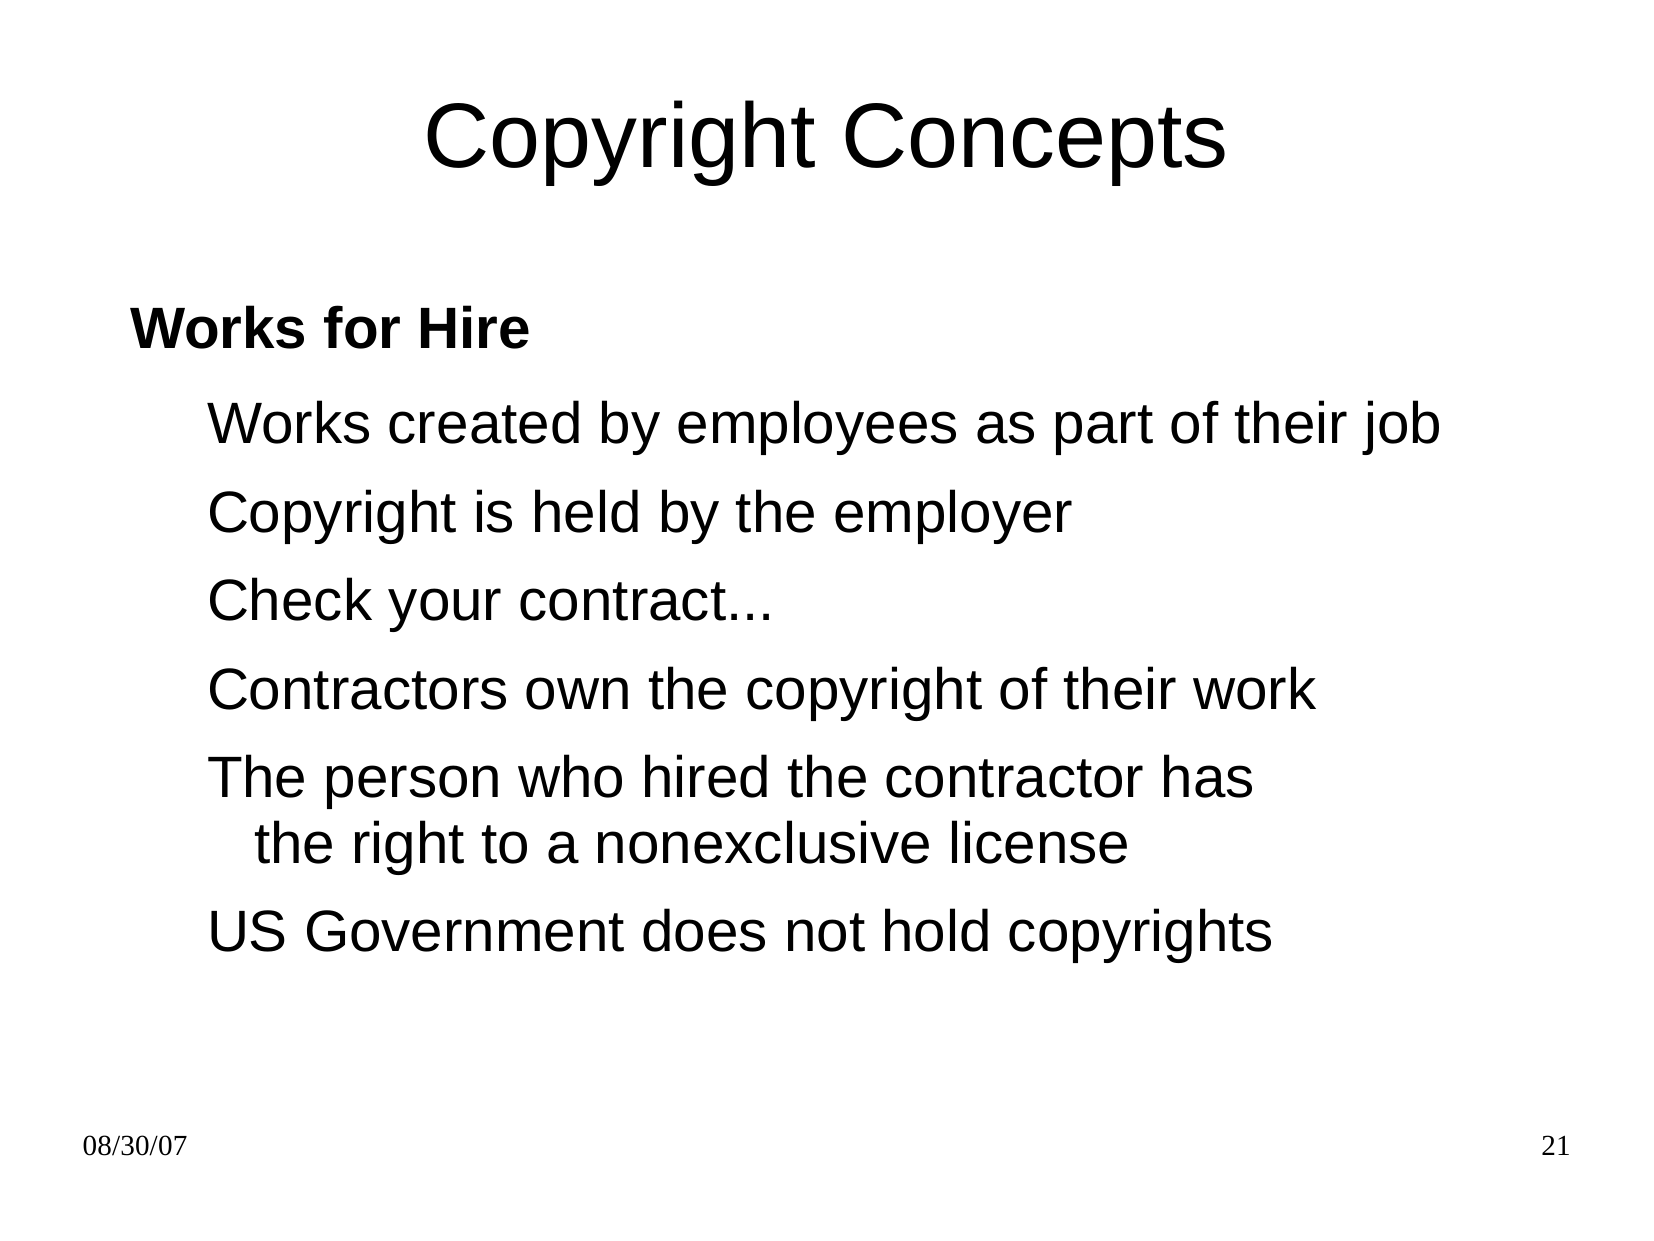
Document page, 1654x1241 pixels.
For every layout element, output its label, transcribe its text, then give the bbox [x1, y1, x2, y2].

title Copyright Concepts [82, 31, 1571, 239]
list Works for Hire Works created by employees as part of their job Copyright is held by the employer Check your contract... Contractors own the copyright of their work The person who hired the contractor has the right to a nonexclusive license US Government does not hold copyrights [112, 296, 1576, 1084]
